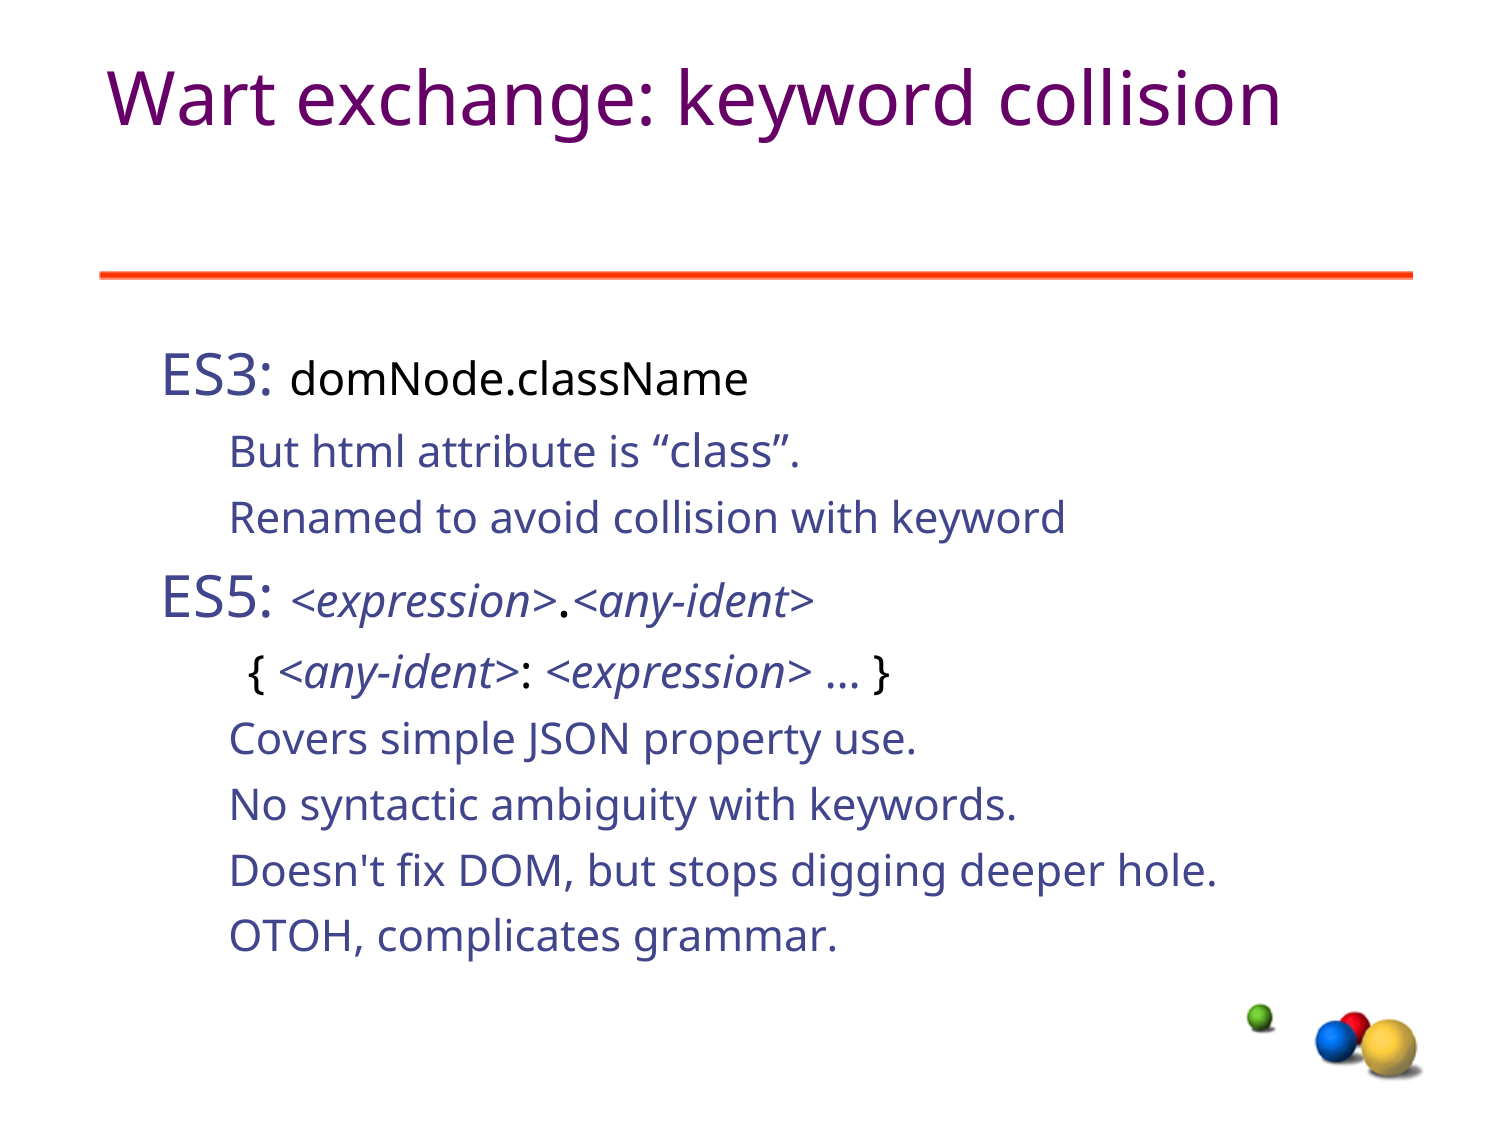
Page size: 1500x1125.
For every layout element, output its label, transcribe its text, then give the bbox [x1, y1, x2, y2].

subtitle ES3: domNode.className But html attribute is “class”. Renamed to avoid collision with keyword ES5: <expression>.<any-ident> { <any-ident>: <expression> … } Covers simple JSON property use. No syntactic ambiguity with keywords. Doesn't fix DOM, but stops digging deeper hole. OTOH, complicates grammar. [144, 320, 1407, 981]
picture [1224, 999, 1449, 1083]
picture [99, 271, 1413, 280]
title Wart exchange: keyword collision [106, 57, 1369, 231]
